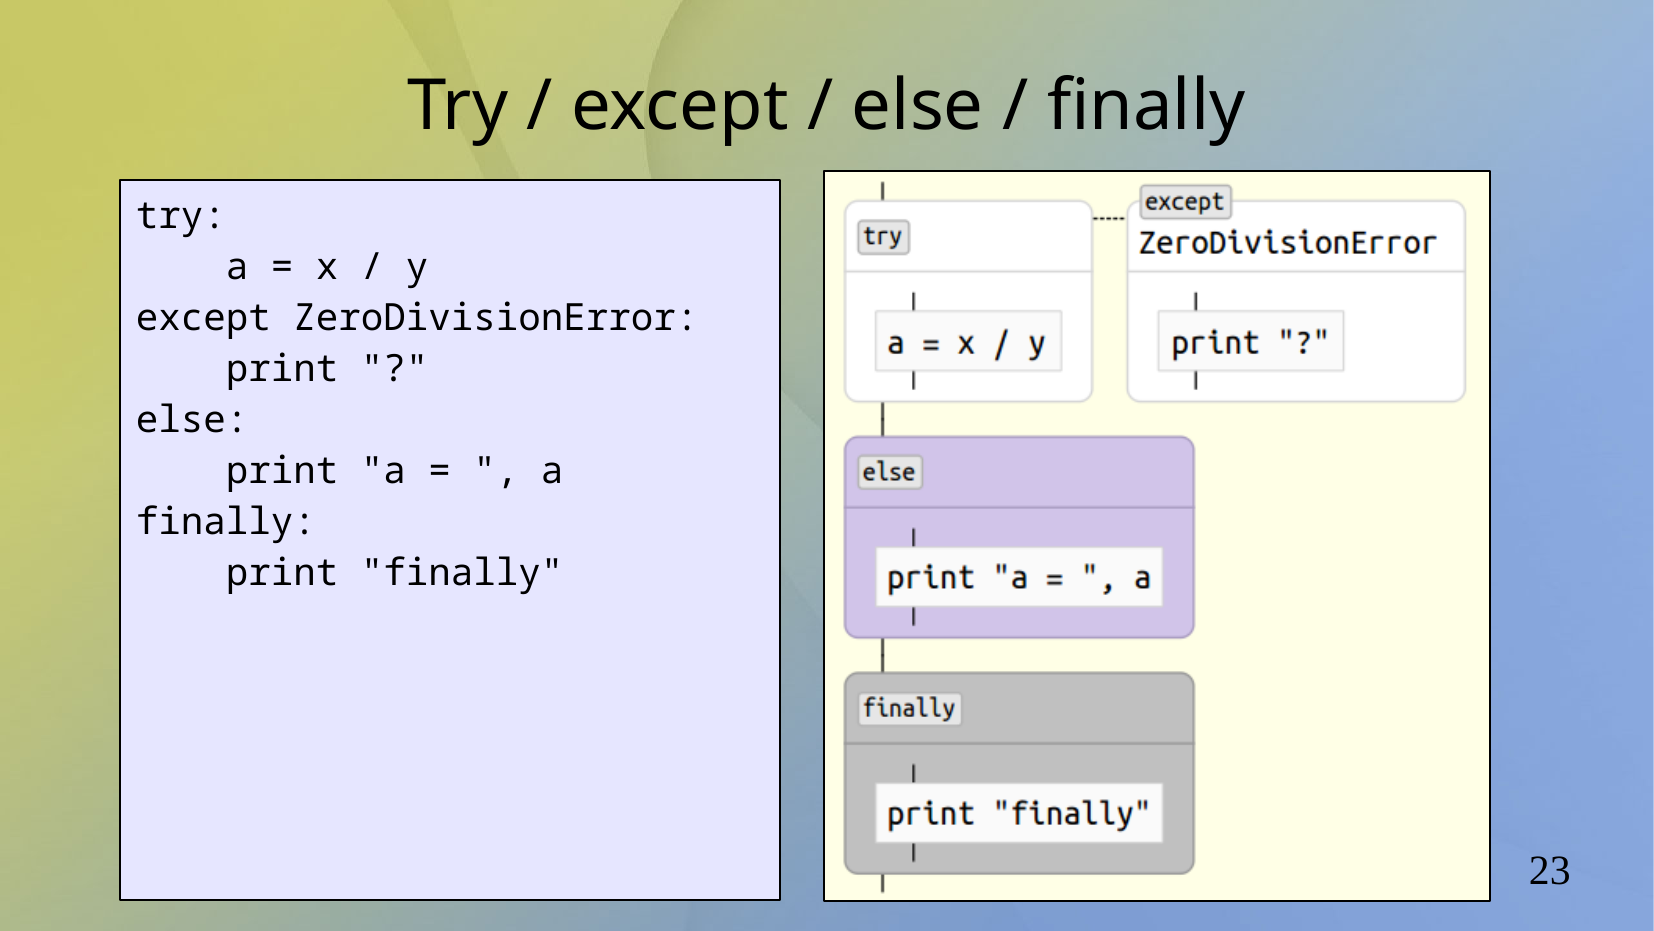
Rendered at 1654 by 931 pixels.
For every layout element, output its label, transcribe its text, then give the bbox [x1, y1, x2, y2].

picture [0, 0, 1654, 931]
title Try / except / else / finally [82, 24, 1571, 181]
text_box try: a = x / y except ZeroDivisionError: print "?" else: print "a = ", a finally: print "finally" [120, 180, 781, 901]
